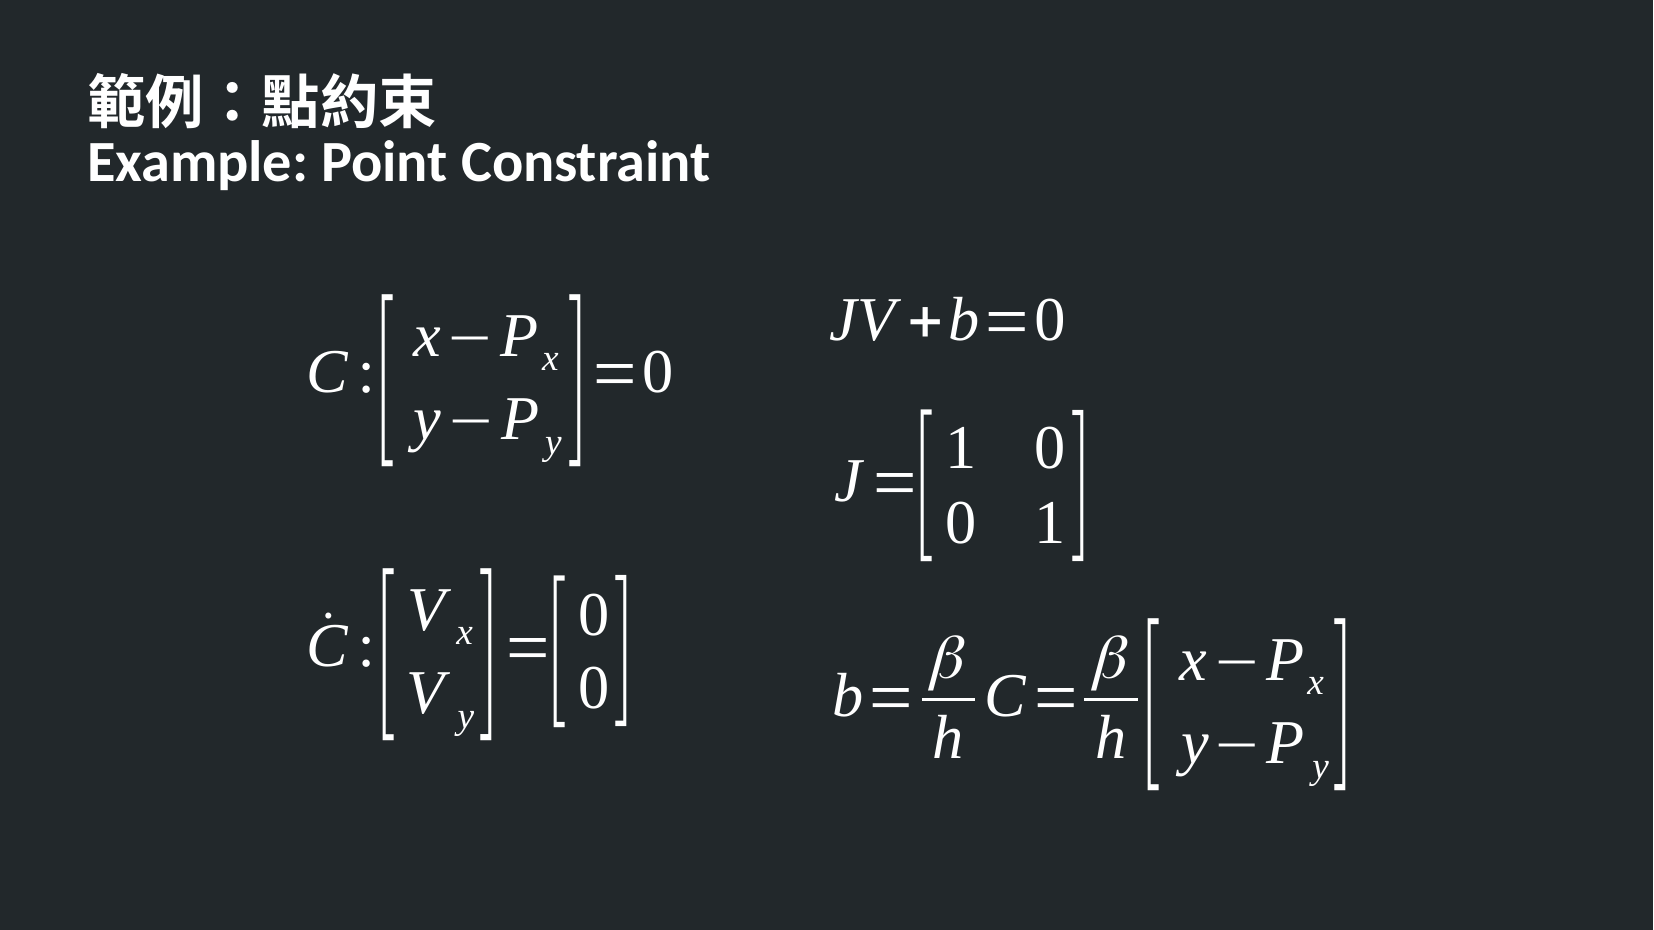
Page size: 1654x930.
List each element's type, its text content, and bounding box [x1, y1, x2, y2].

chart [299, 566, 645, 745]
chart [821, 284, 1073, 354]
chart [826, 616, 1364, 795]
chart [299, 292, 680, 471]
chart [826, 406, 1101, 565]
text_box 範例：點約束 Example: Point Constraint [72, 72, 1363, 221]
